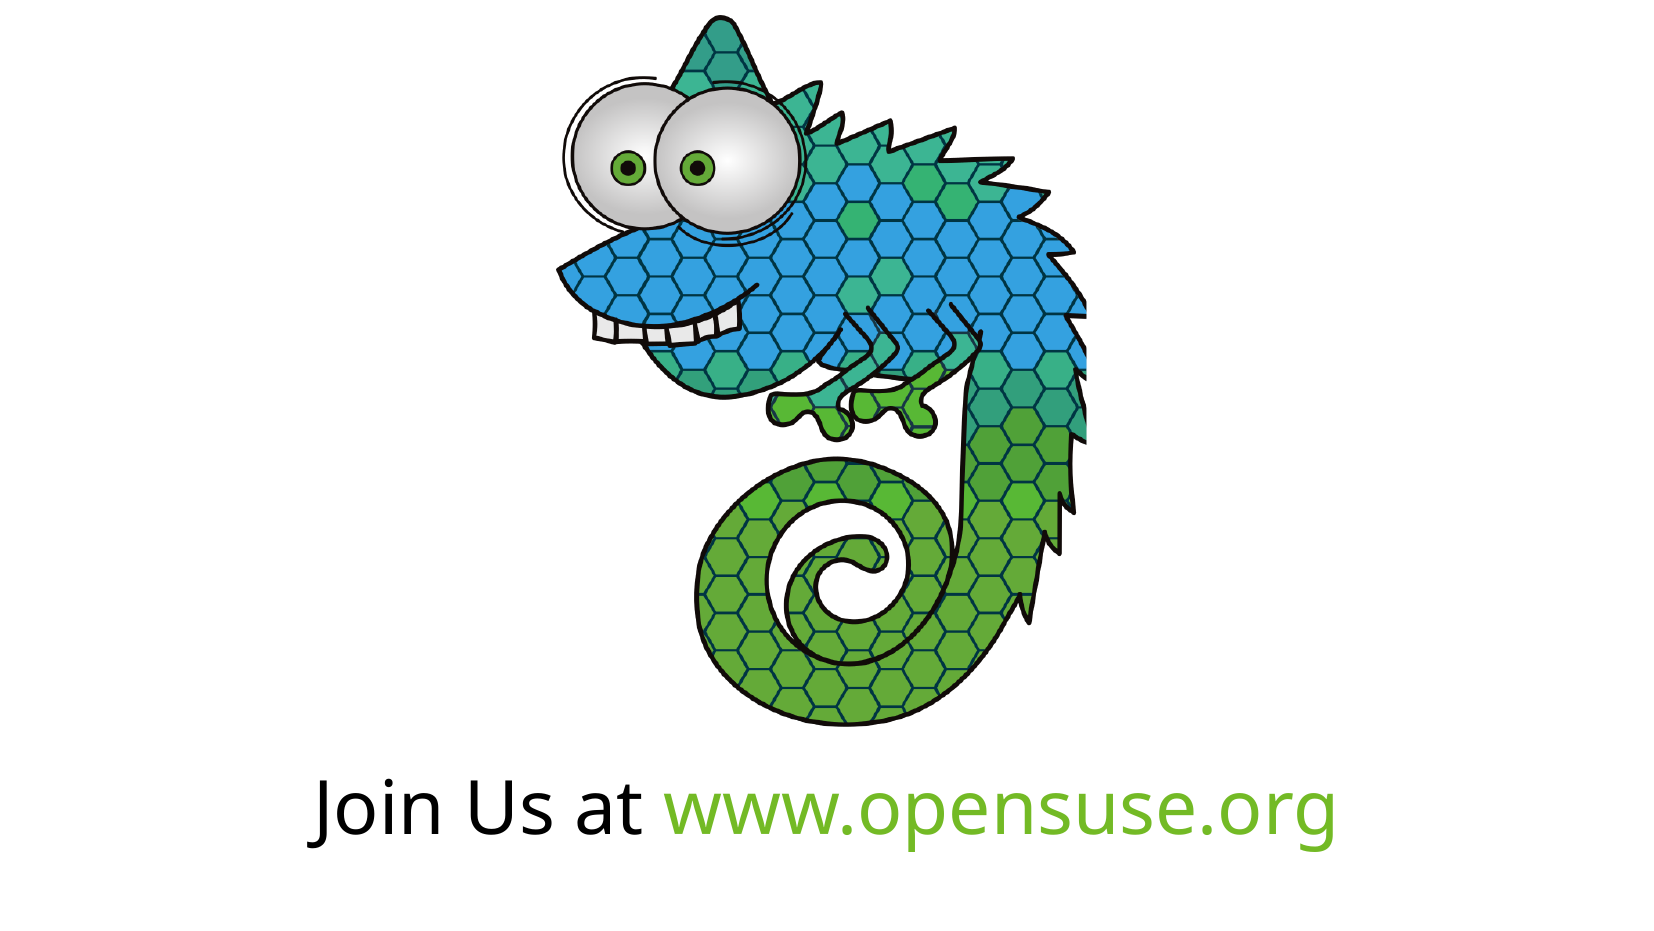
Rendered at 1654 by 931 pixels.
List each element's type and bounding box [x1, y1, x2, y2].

picture [556, 15, 1097, 727]
